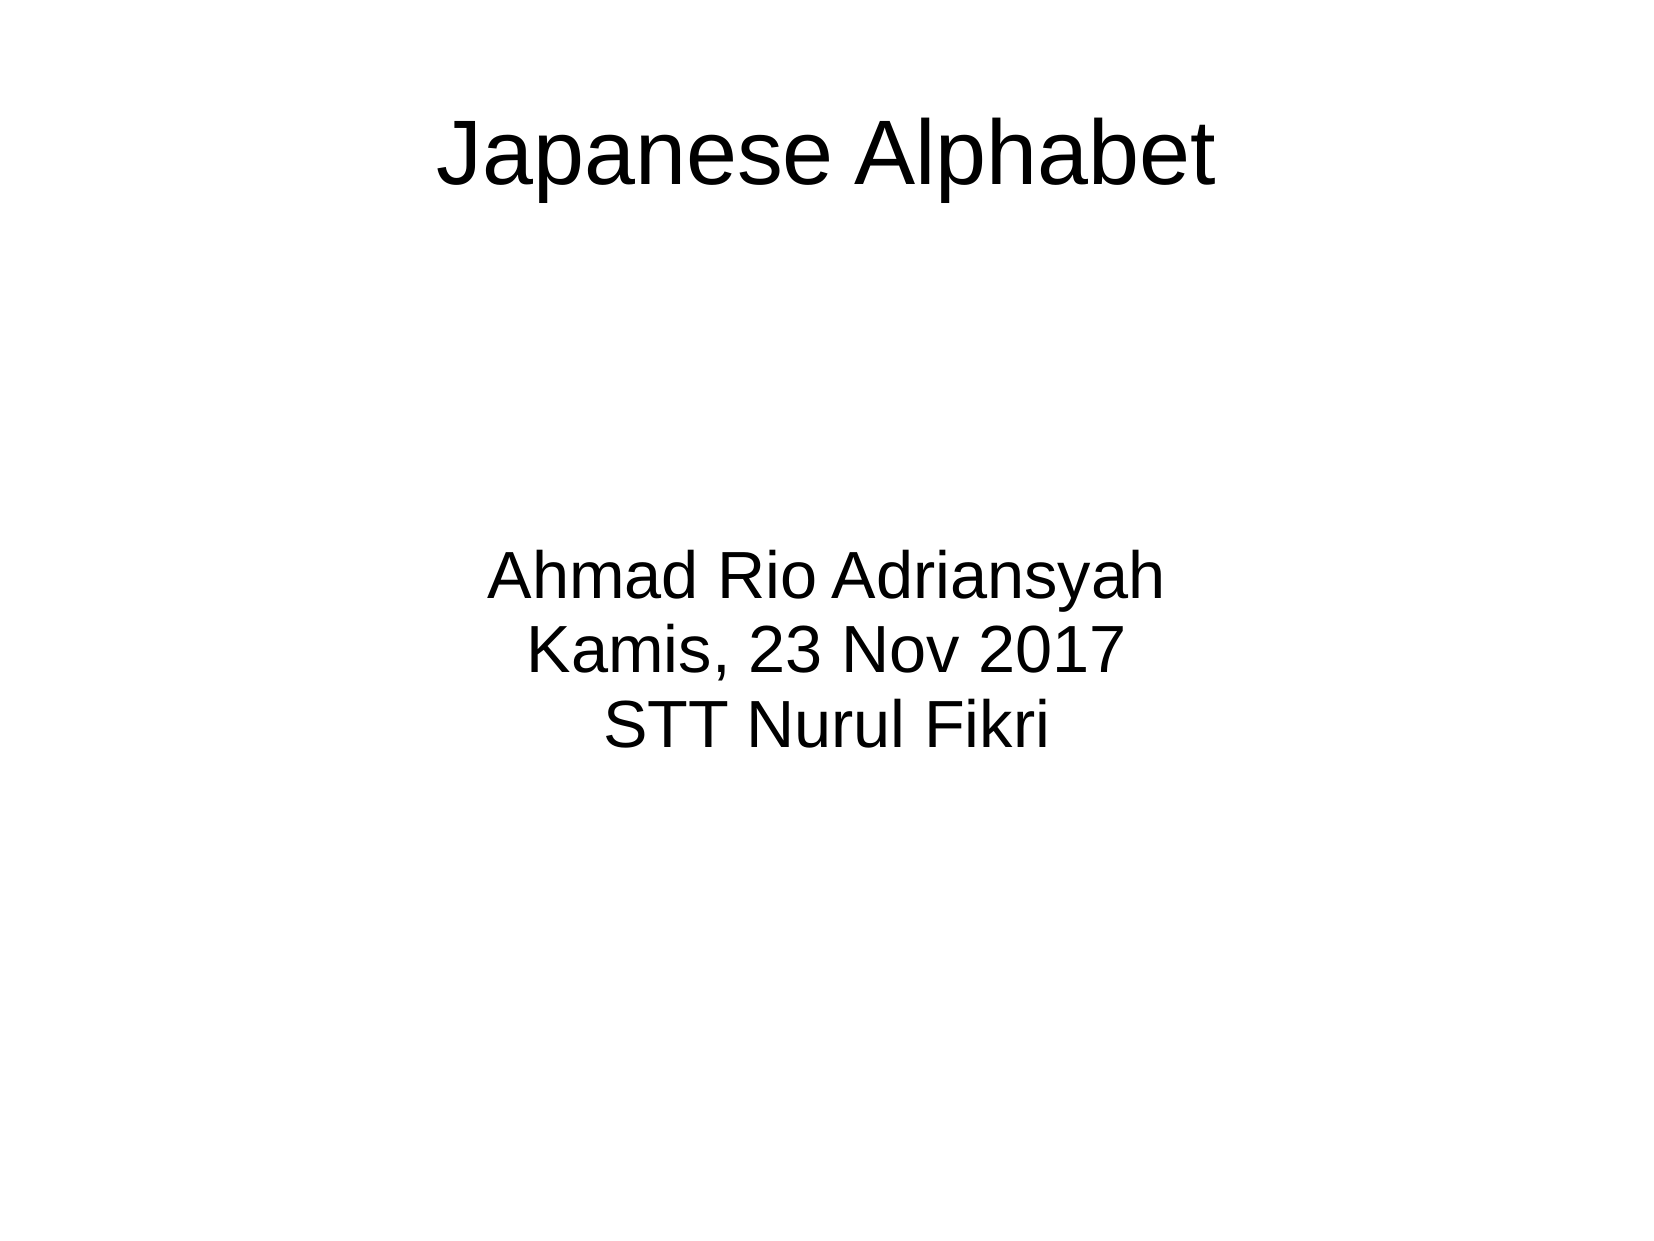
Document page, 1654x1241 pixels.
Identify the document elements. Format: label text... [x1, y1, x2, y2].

subtitle Ahmad Rio Adriansyah Kamis, 23 Nov 2017 STT Nurul Fikri [82, 290, 1571, 1010]
title Japanese Alphabet [82, 49, 1571, 257]
